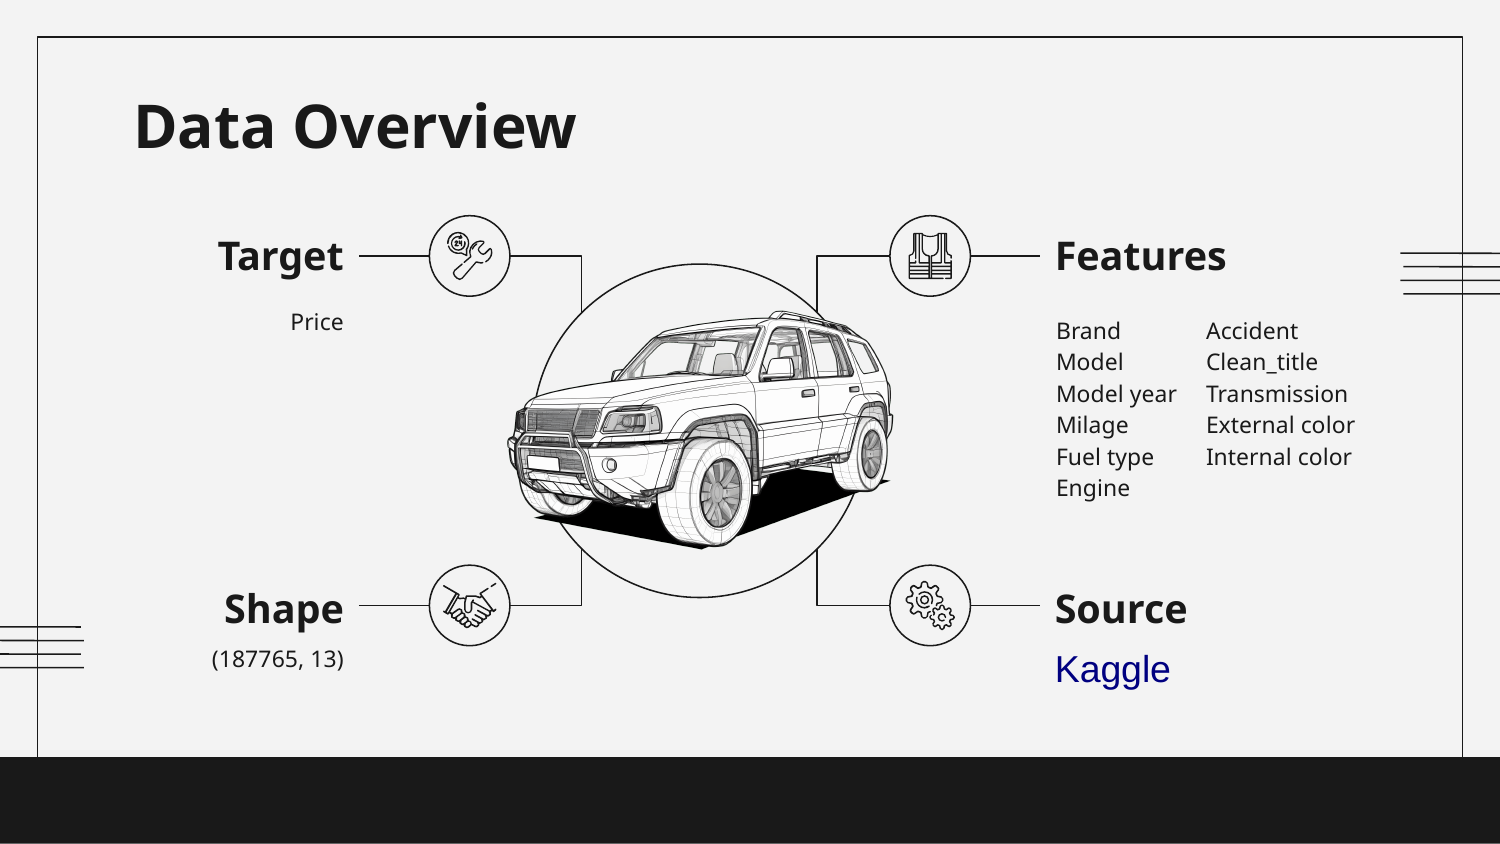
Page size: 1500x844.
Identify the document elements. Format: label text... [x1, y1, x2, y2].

text_box [429, 215, 510, 297]
text_box Kaggle [1105, 664, 1115, 680]
text_box Shape [66, 568, 359, 643]
text_box Price [66, 293, 359, 397]
text_box [889, 215, 971, 297]
text_box Kaggle [1039, 643, 1332, 687]
text_box Kaggle [1126, 664, 1136, 680]
text_box Features [1039, 218, 1332, 293]
text_box (187765, 13) [66, 643, 359, 704]
text_box Target [66, 218, 359, 293]
text_box [429, 565, 510, 646]
text_box Source [1039, 568, 1332, 643]
text_box [889, 565, 971, 646]
title Data Overview [118, 72, 1382, 167]
text_box Brand Accident Model Clean_title Model year Transmission Milage External color Fuel type Internal color Engine [1041, 297, 1395, 566]
picture [505, 229, 895, 618]
